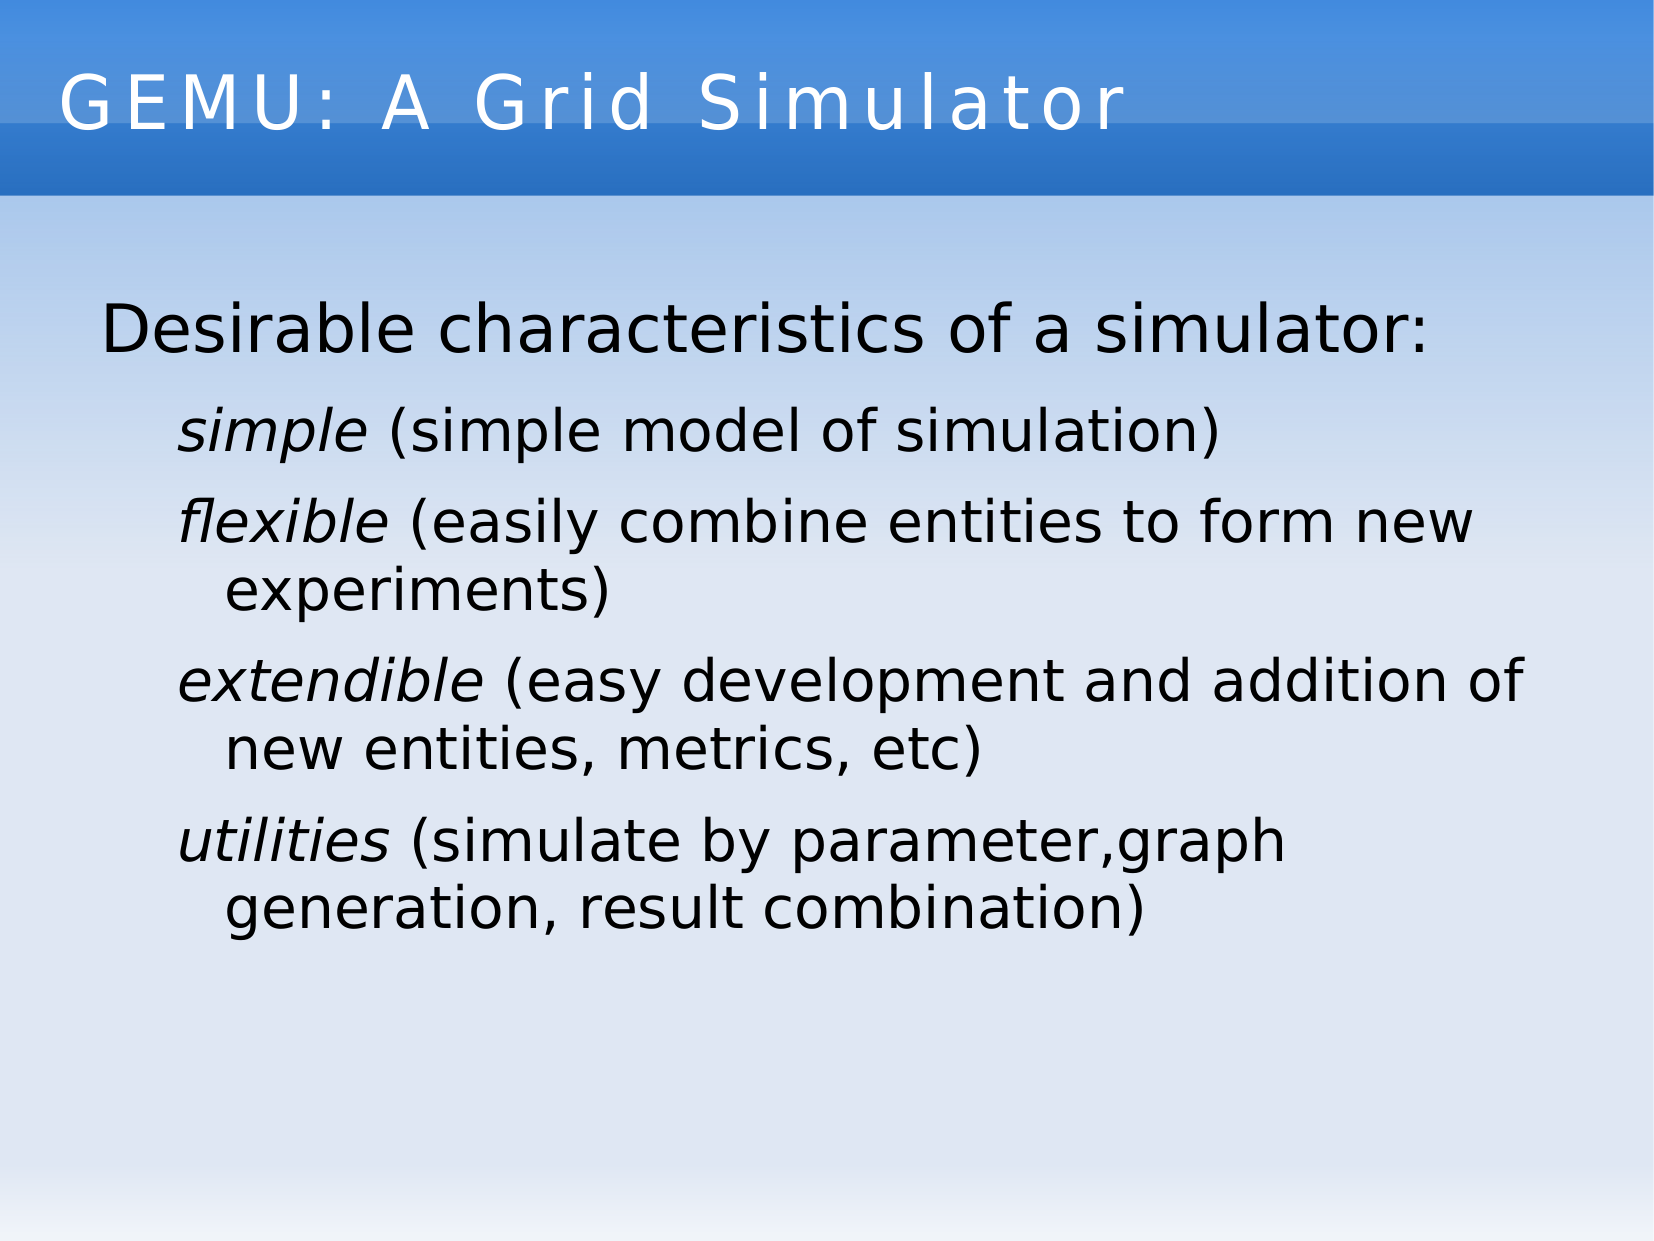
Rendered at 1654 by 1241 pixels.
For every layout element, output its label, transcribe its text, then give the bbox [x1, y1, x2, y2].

list Desirable characteristics of a simulator: simple (simple model of simulation) flexible (easily combine entities to form new experiments) extendible (easy development and addition of new entities, metrics, etc) utilities (simulate by parameter,graph generation, result combination) [82, 290, 1571, 1094]
picture [0, 0, 1654, 1241]
title GEMU: A Grid Simulator [59, 36, 1270, 171]
